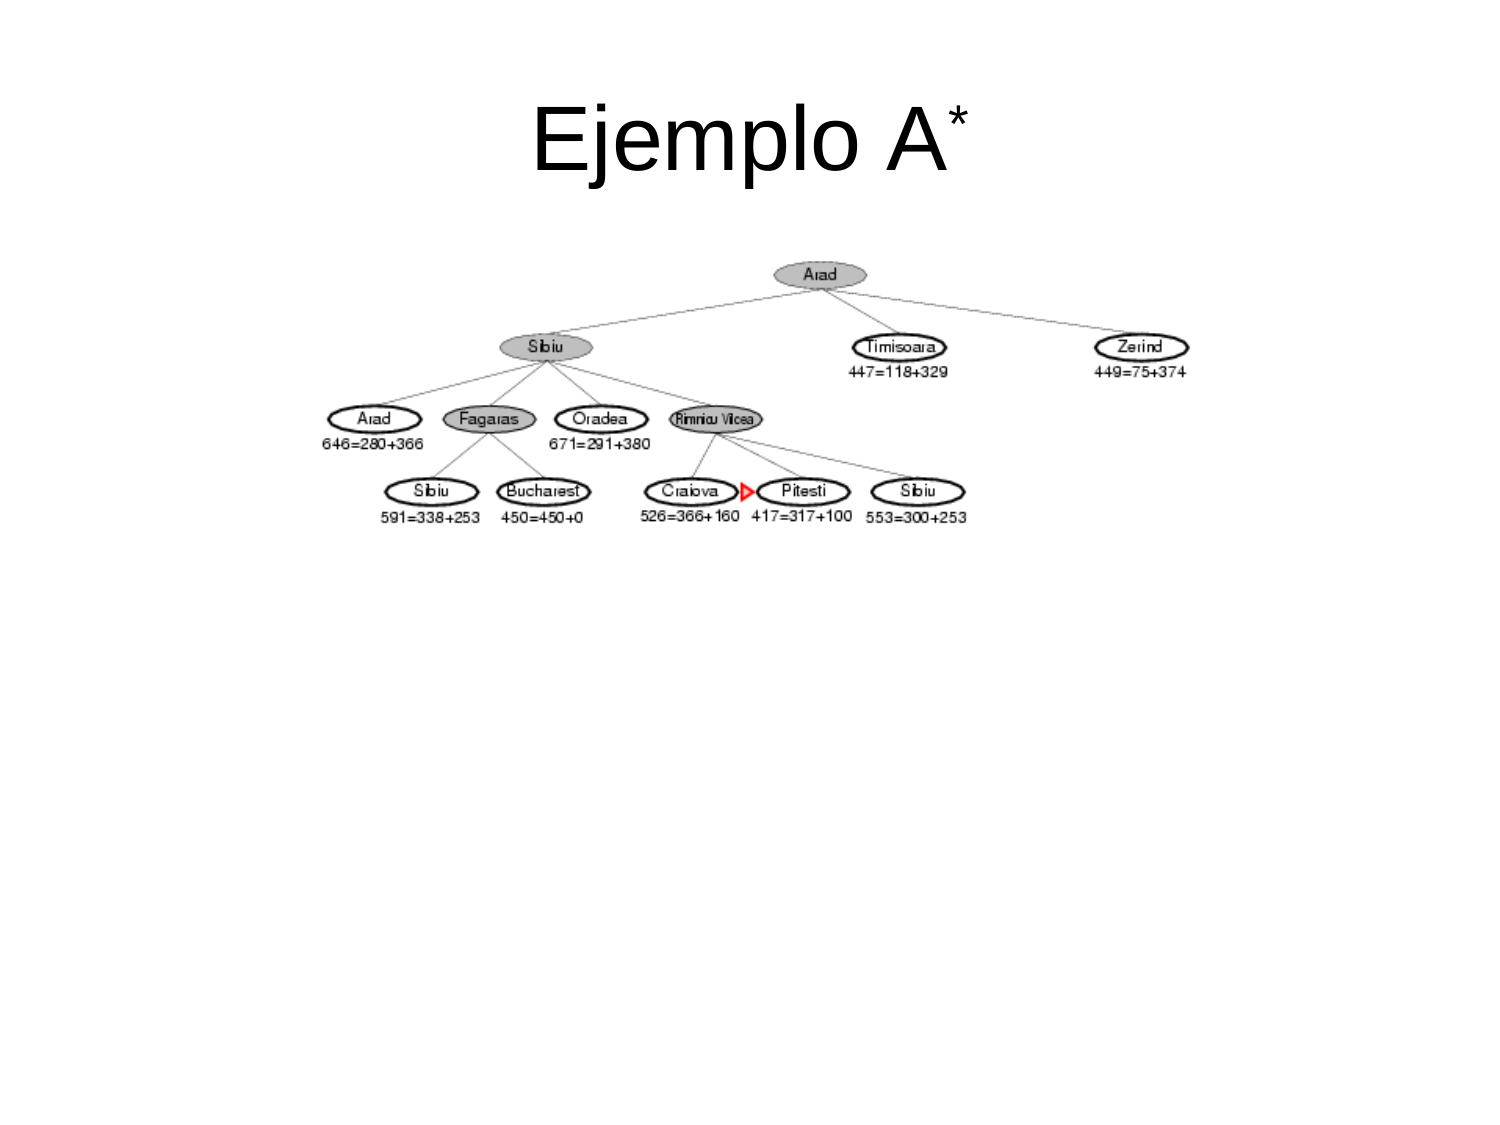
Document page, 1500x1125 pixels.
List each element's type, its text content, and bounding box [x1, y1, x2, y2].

title Ejemplo A* [75, 45, 1426, 233]
picture [312, 249, 1201, 615]
